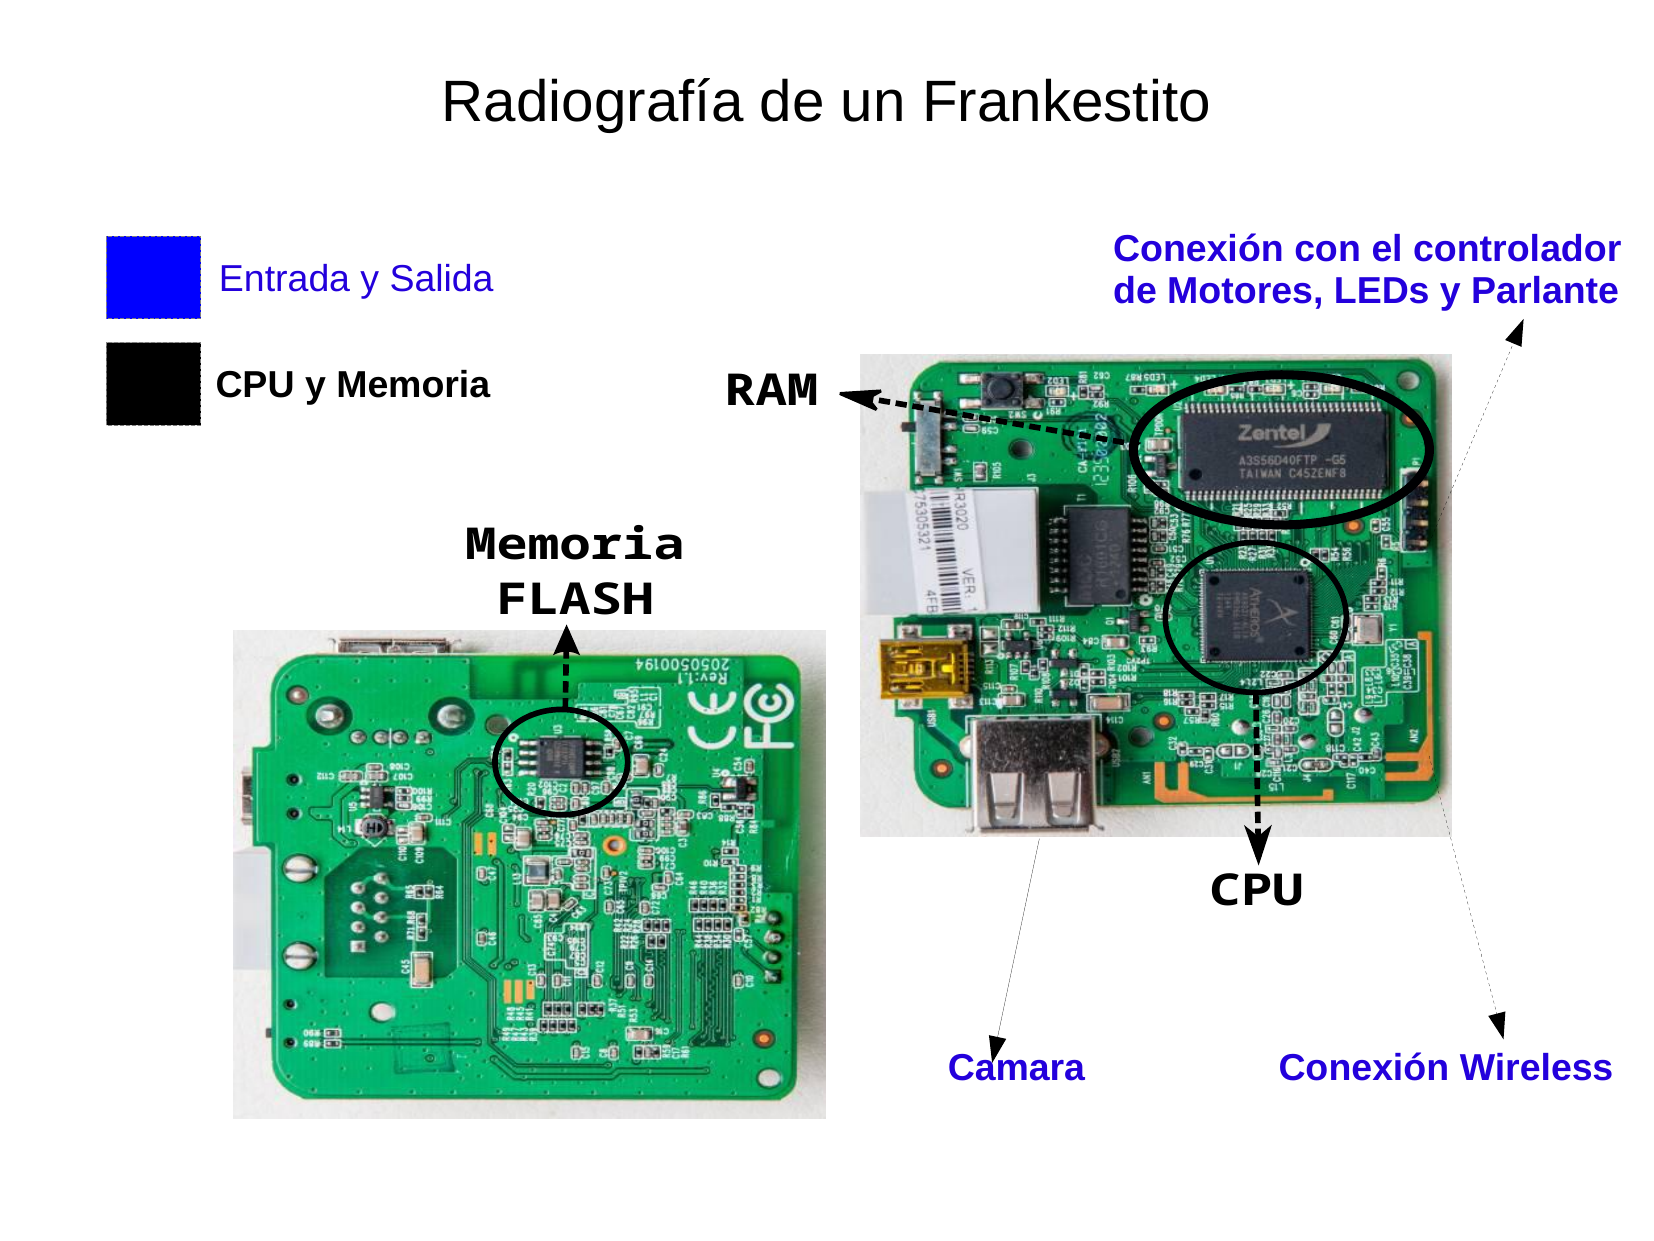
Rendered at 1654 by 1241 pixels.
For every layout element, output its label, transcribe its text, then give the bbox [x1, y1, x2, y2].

picture [200, 307, 1504, 1149]
text_box Conexión con el controlador de Motores, LEDs y Parlante [1098, 220, 1638, 319]
text_box [106, 236, 201, 319]
text_box Entrada y Salida [204, 250, 508, 308]
text_box Camara [933, 1039, 1100, 1097]
text_box [106, 342, 201, 426]
text_box Conexión Wireless [1263, 1039, 1630, 1097]
title Radiografía de un Frankestito [82, 49, 1571, 154]
subtitle [82, 153, 1538, 1170]
subtitle [1504, 319, 1538, 1039]
text_box CPU y Memoria [200, 356, 506, 414]
